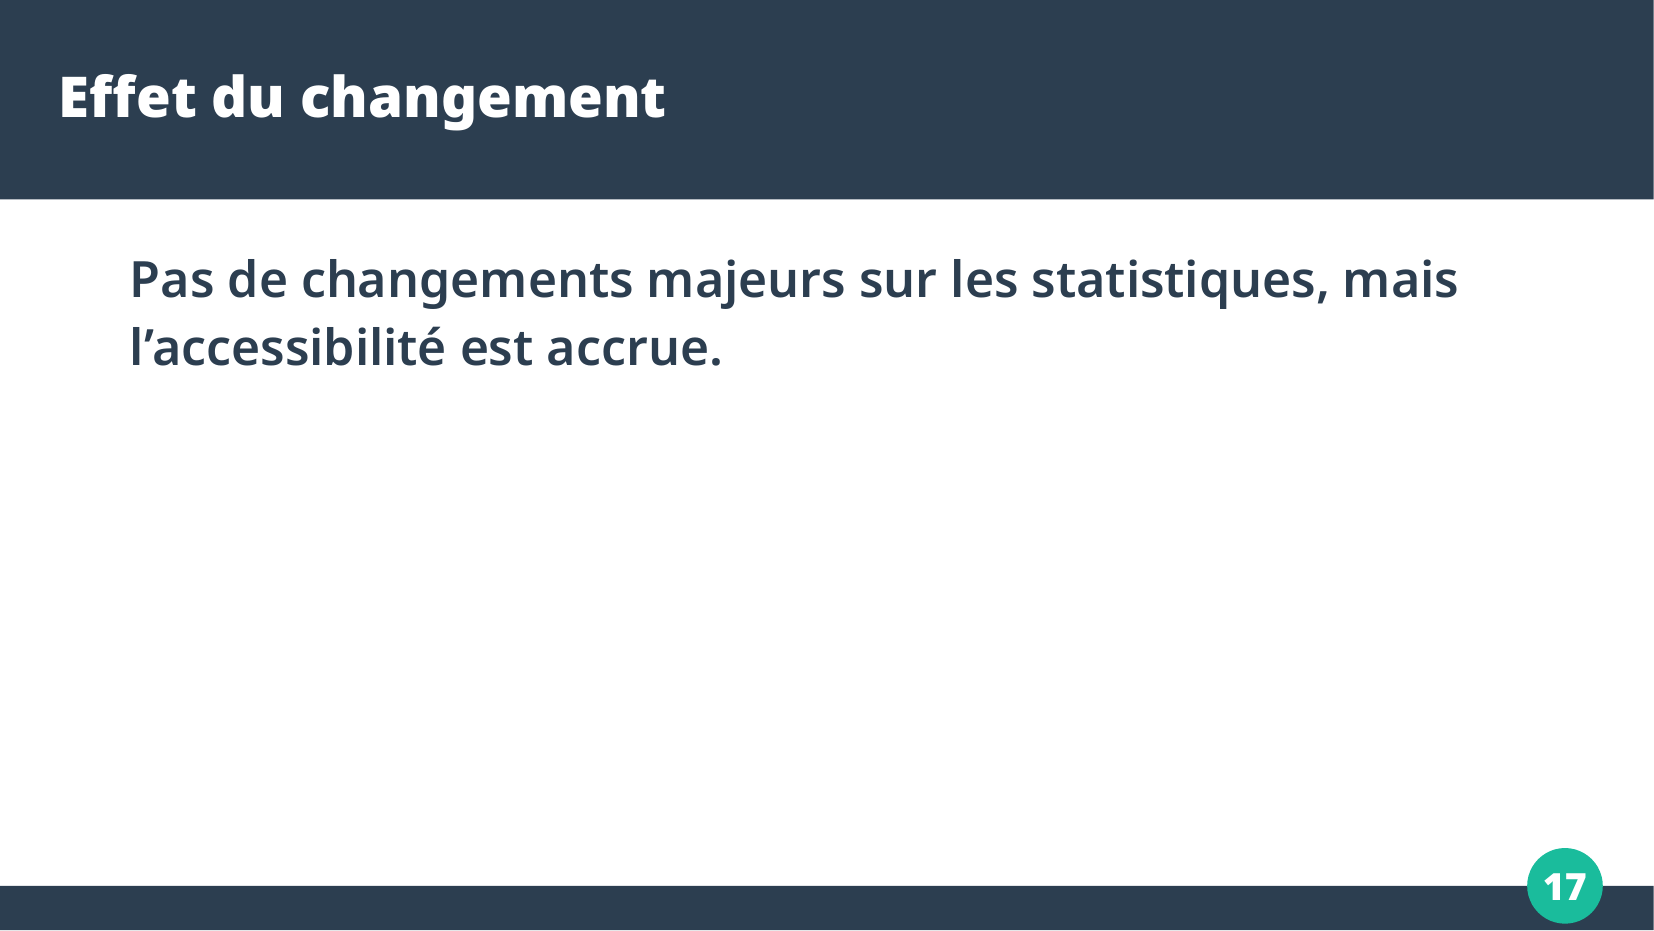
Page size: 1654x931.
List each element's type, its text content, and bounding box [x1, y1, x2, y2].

list Pas de changements majeurs sur les statistiques, mais l’accessibilité est accrue. [59, 243, 1595, 680]
title Effet du changement [59, 37, 1595, 156]
